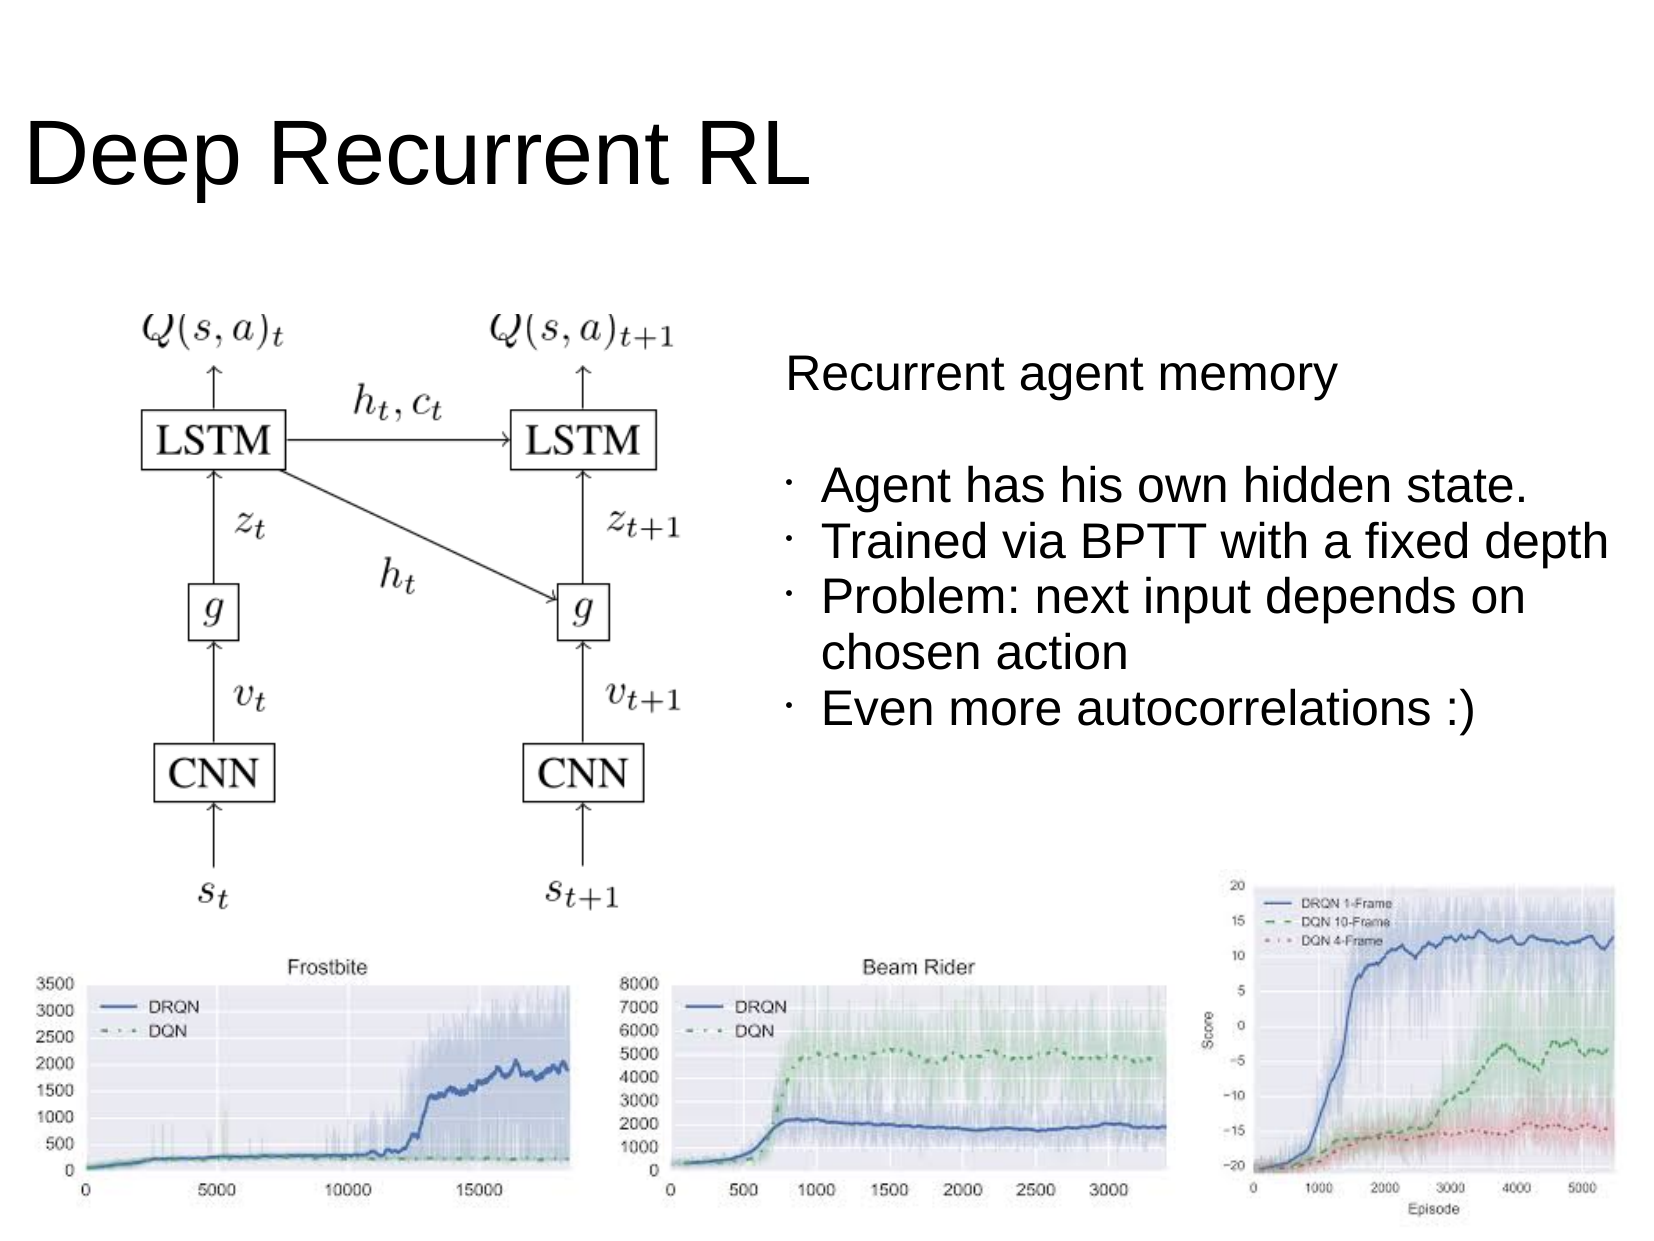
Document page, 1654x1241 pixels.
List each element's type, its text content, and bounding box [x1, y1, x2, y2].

text_box Recurrent agent memory Agent has his own hidden state. Trained via BPTT with a fixed depth Problem: next input depends on chosen action Even more autocorrelations :) [750, 256, 1614, 826]
picture [135, 314, 687, 914]
title Deep Recurrent RL [23, 49, 1512, 257]
picture [1191, 869, 1627, 1229]
picture [21, 944, 586, 1216]
picture [604, 944, 1183, 1216]
